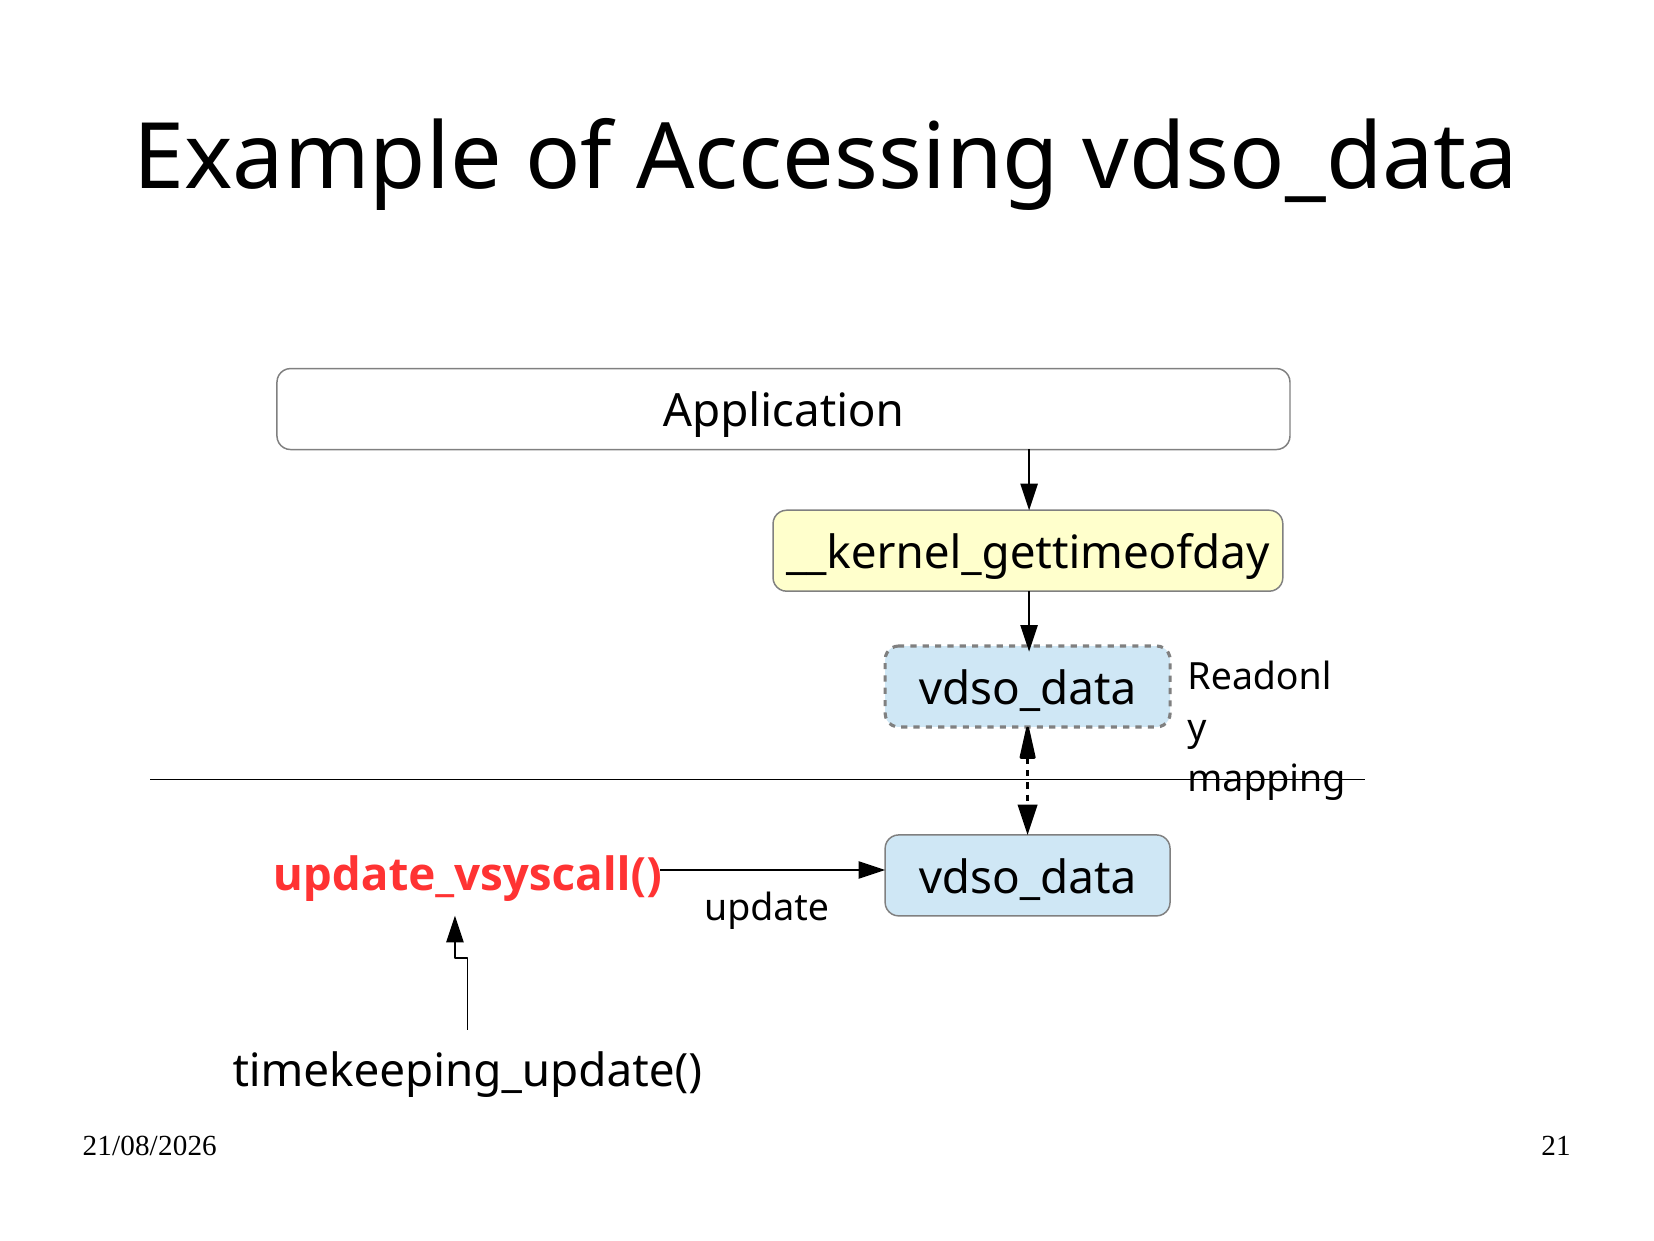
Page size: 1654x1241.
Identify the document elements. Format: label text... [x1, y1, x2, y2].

text_box update_vsyscall() [258, 833, 660, 915]
text_box __kernel_gettimeofday [773, 510, 1283, 592]
text_box vdso_data [885, 834, 1171, 916]
text_box update [689, 873, 860, 944]
text_box timekeeping_update() [217, 1029, 693, 1111]
title Example of Accessing vdso_data [82, 49, 1571, 257]
text_box vdso_data [885, 646, 1171, 727]
text_box Readonly mapping [1172, 641, 1364, 748]
text_box Application [276, 368, 1291, 450]
